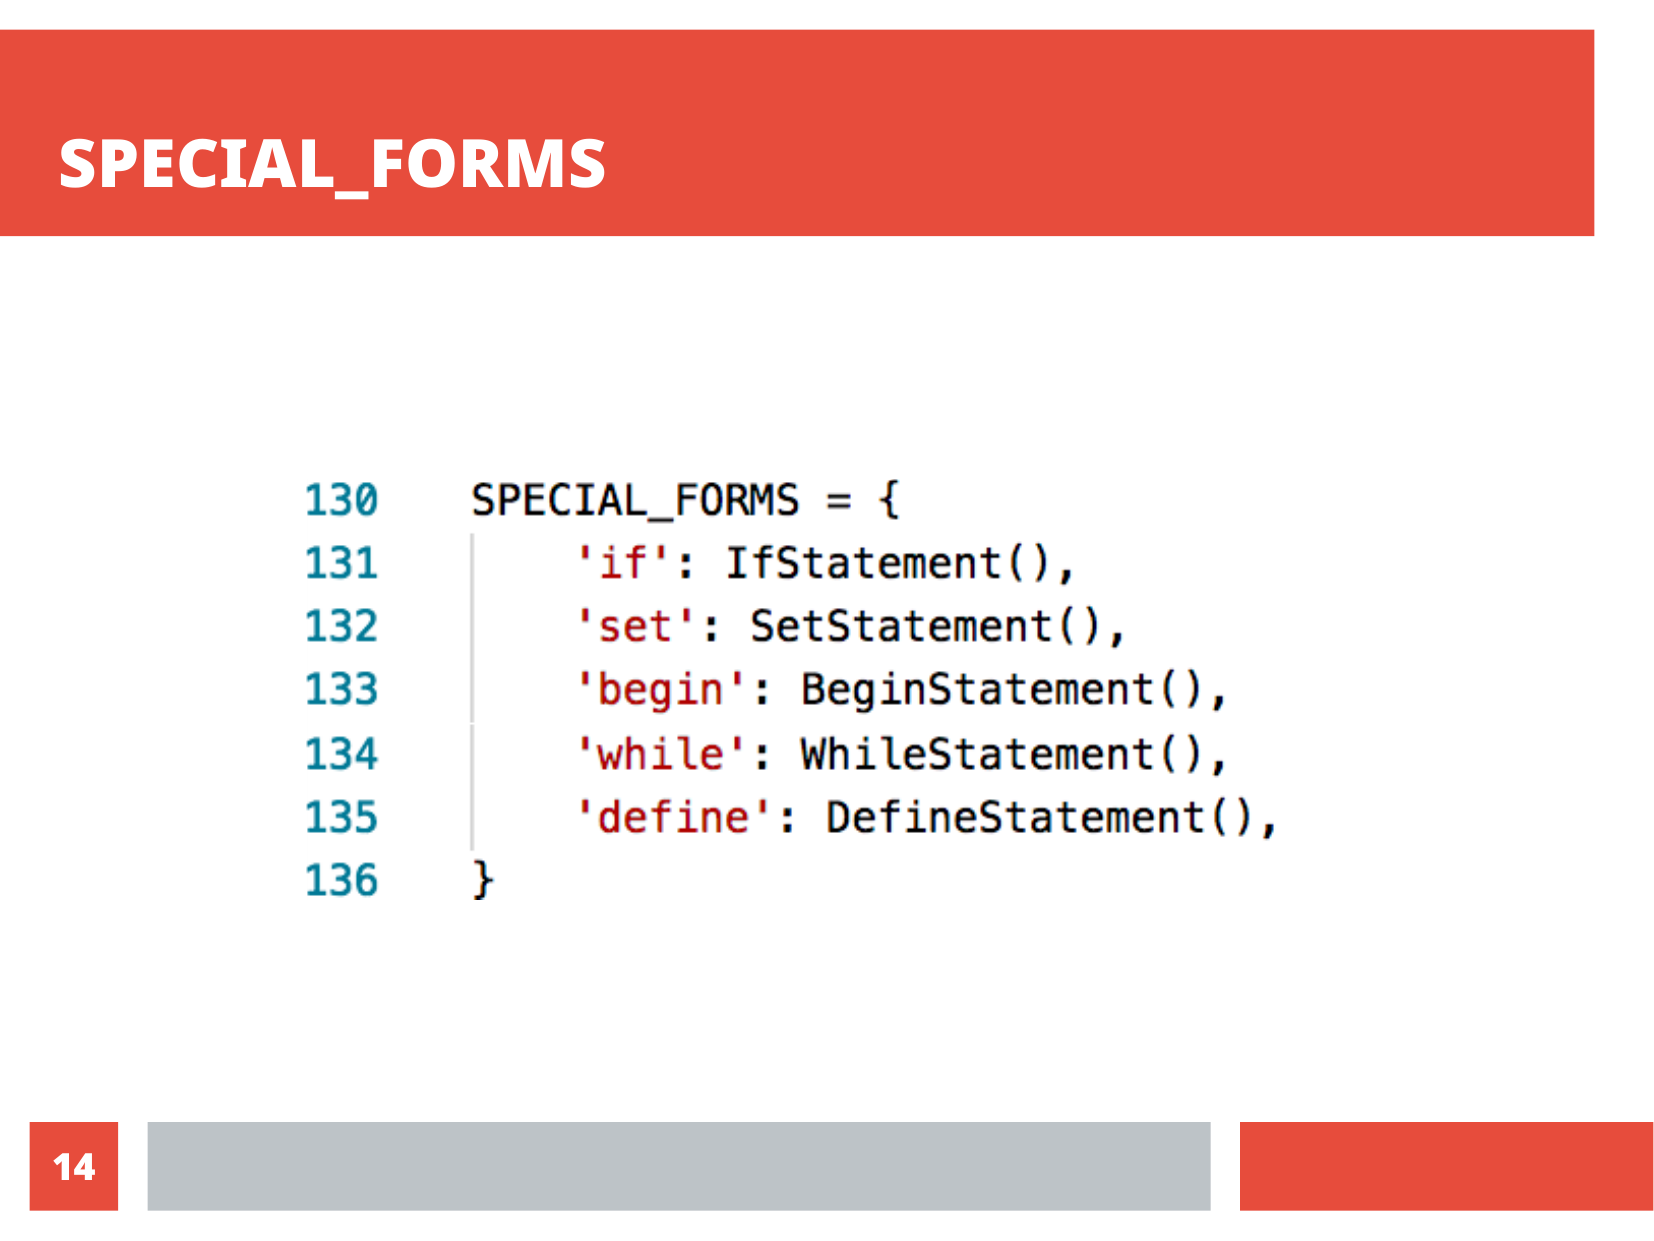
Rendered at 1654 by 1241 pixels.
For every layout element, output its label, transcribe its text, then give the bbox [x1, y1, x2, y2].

title SPECIAL_FORMS [59, 59, 1595, 207]
picture [306, 479, 1276, 901]
